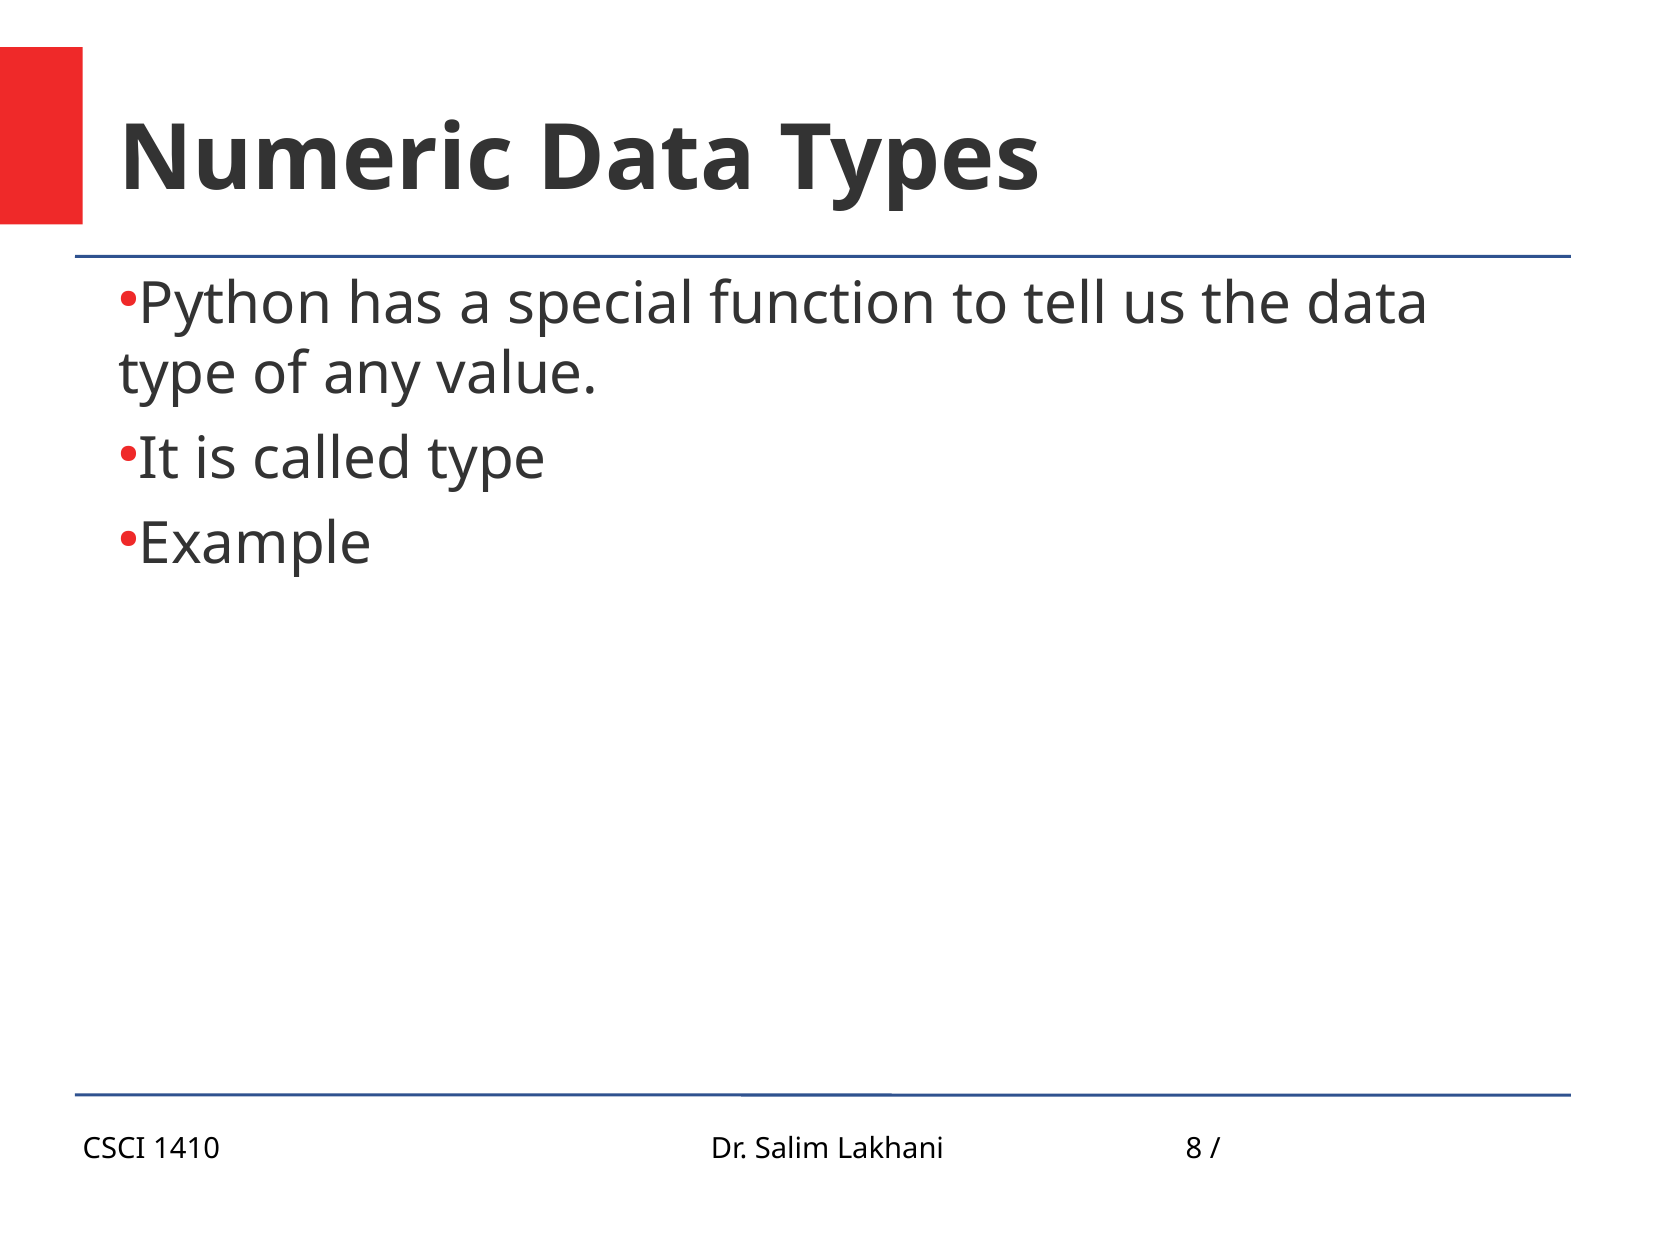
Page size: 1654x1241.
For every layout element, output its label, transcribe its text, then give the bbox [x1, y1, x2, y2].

text_box Dr. Salim Lakhani [565, 1129, 1090, 1216]
text_box CSCI 1410 [82, 1129, 468, 1216]
title Numeric Data Types [118, 49, 1571, 257]
text_box / [1185, 1129, 1571, 1216]
list Python has a special function to tell us the data type of any value. It is called type Example [118, 265, 1536, 1081]
